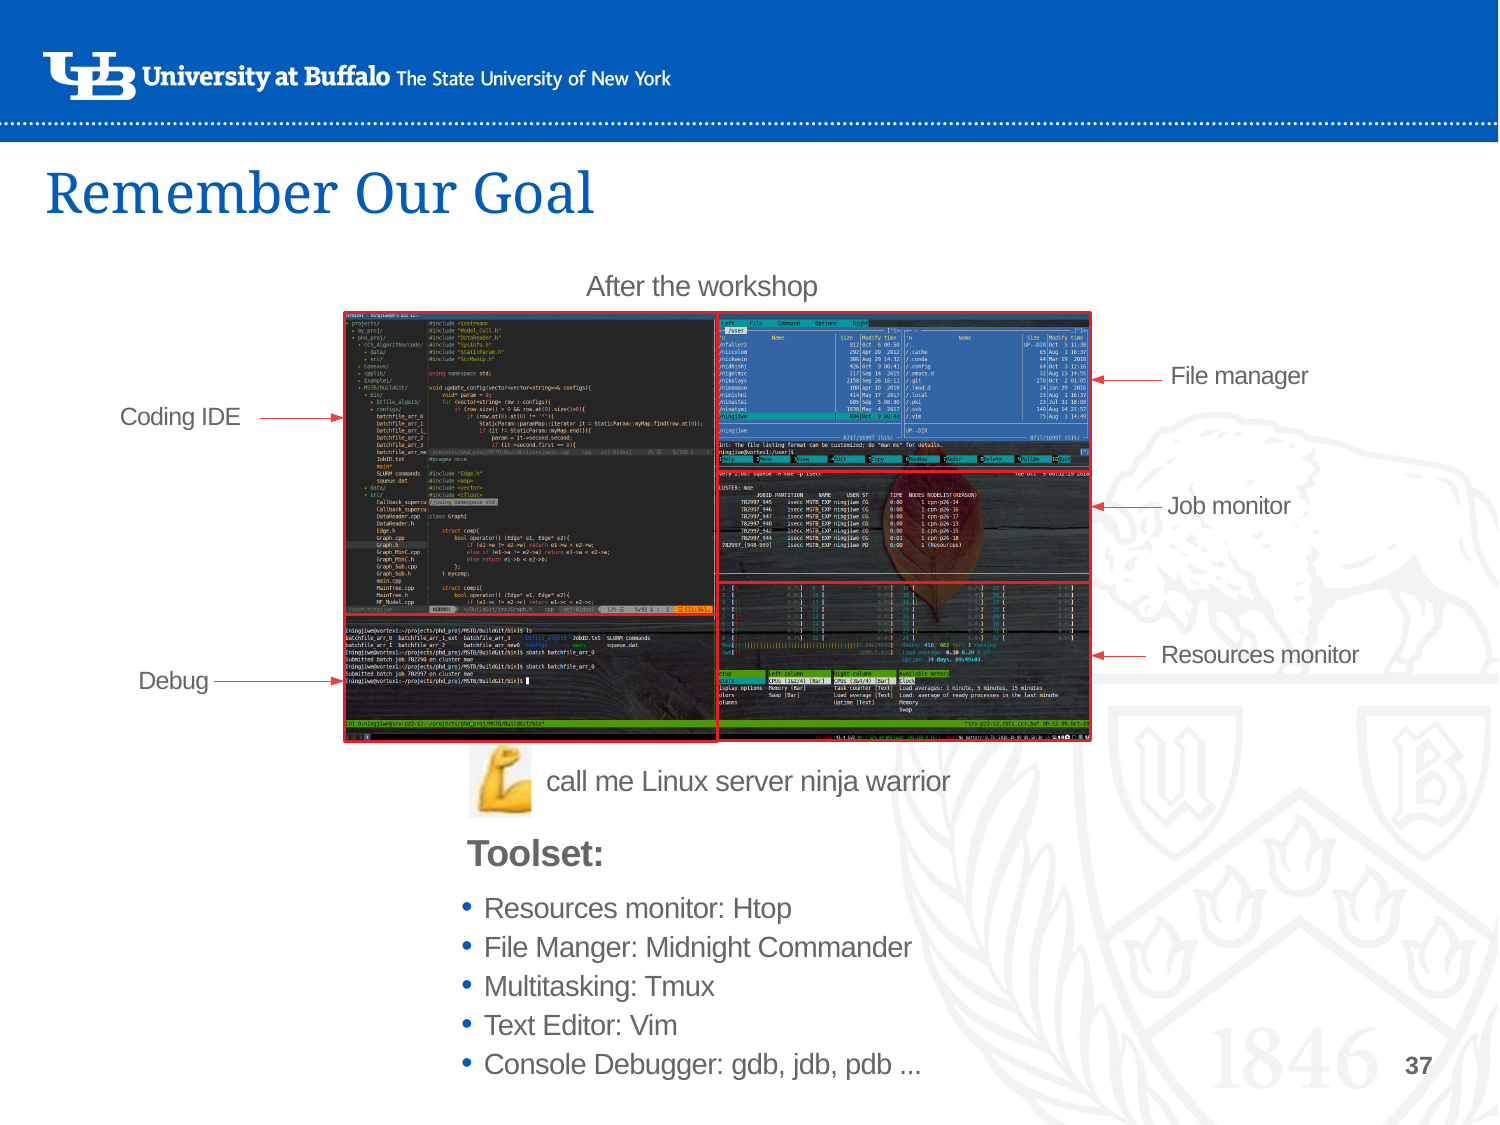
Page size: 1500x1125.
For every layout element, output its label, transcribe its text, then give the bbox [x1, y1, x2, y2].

text_box Debug [123, 659, 236, 710]
text_box call me Linux server ninja warrior [532, 757, 982, 809]
title Remember Our Goal [30, 153, 1387, 233]
text_box Job monitor [1152, 484, 1339, 533]
text_box [344, 312, 1091, 742]
text_box After the workshop [571, 262, 867, 312]
text_box Coding IDE [105, 395, 276, 446]
list Resources monitor: Htop File Manger: Midnight Commander Multitasking: Tmux Text Editor: Vim Console Debugger: gdb, jdb, pdb ... [431, 886, 987, 1105]
text_box Toolset: [452, 825, 677, 882]
text_box File manager [1155, 354, 1343, 402]
text_box Resources monitor [1146, 633, 1396, 682]
picture [0, 0, 1499, 1125]
